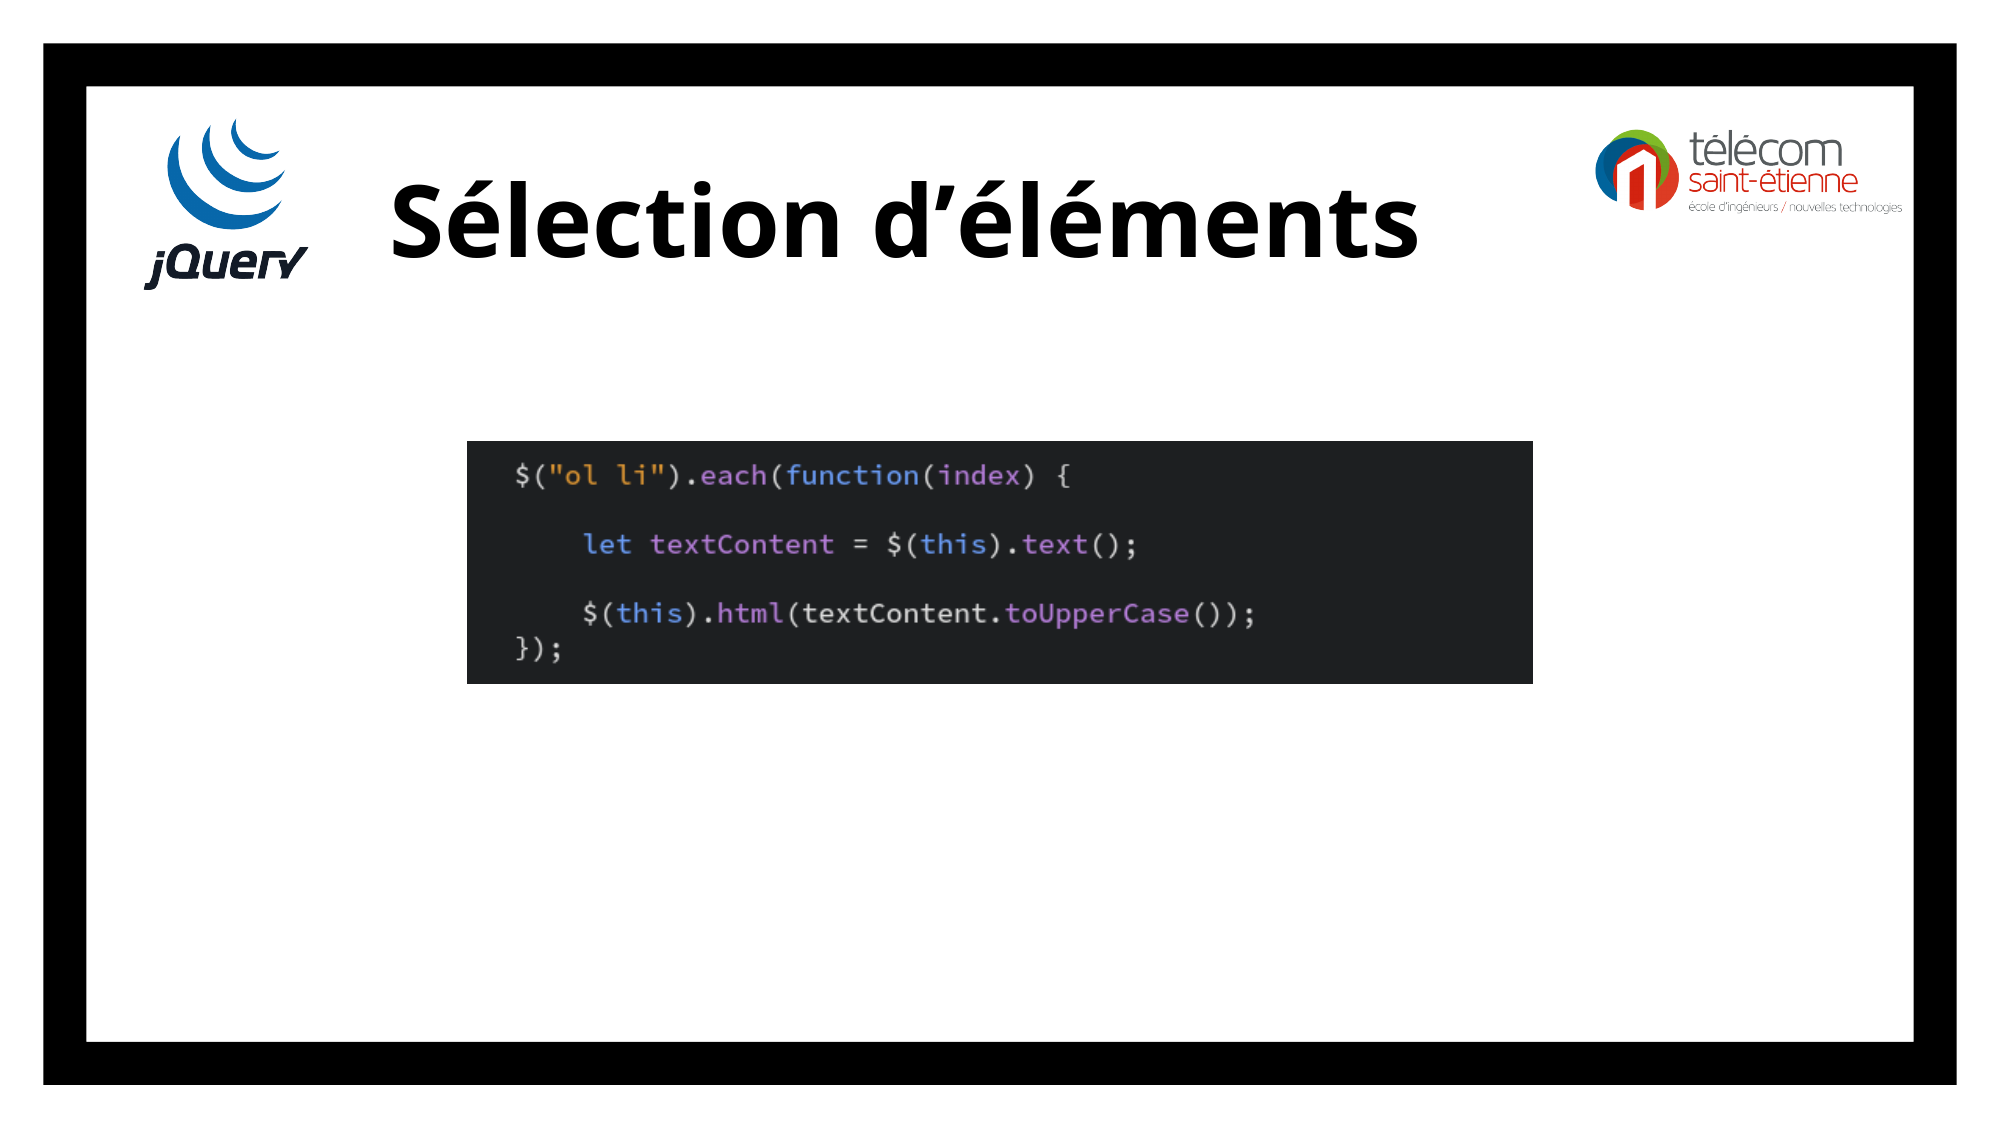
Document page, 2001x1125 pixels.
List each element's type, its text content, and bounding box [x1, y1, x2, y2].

title Sélection d’éléments [369, 138, 1849, 304]
picture [467, 441, 1533, 684]
picture [140, 118, 312, 290]
picture [1582, 118, 1923, 223]
